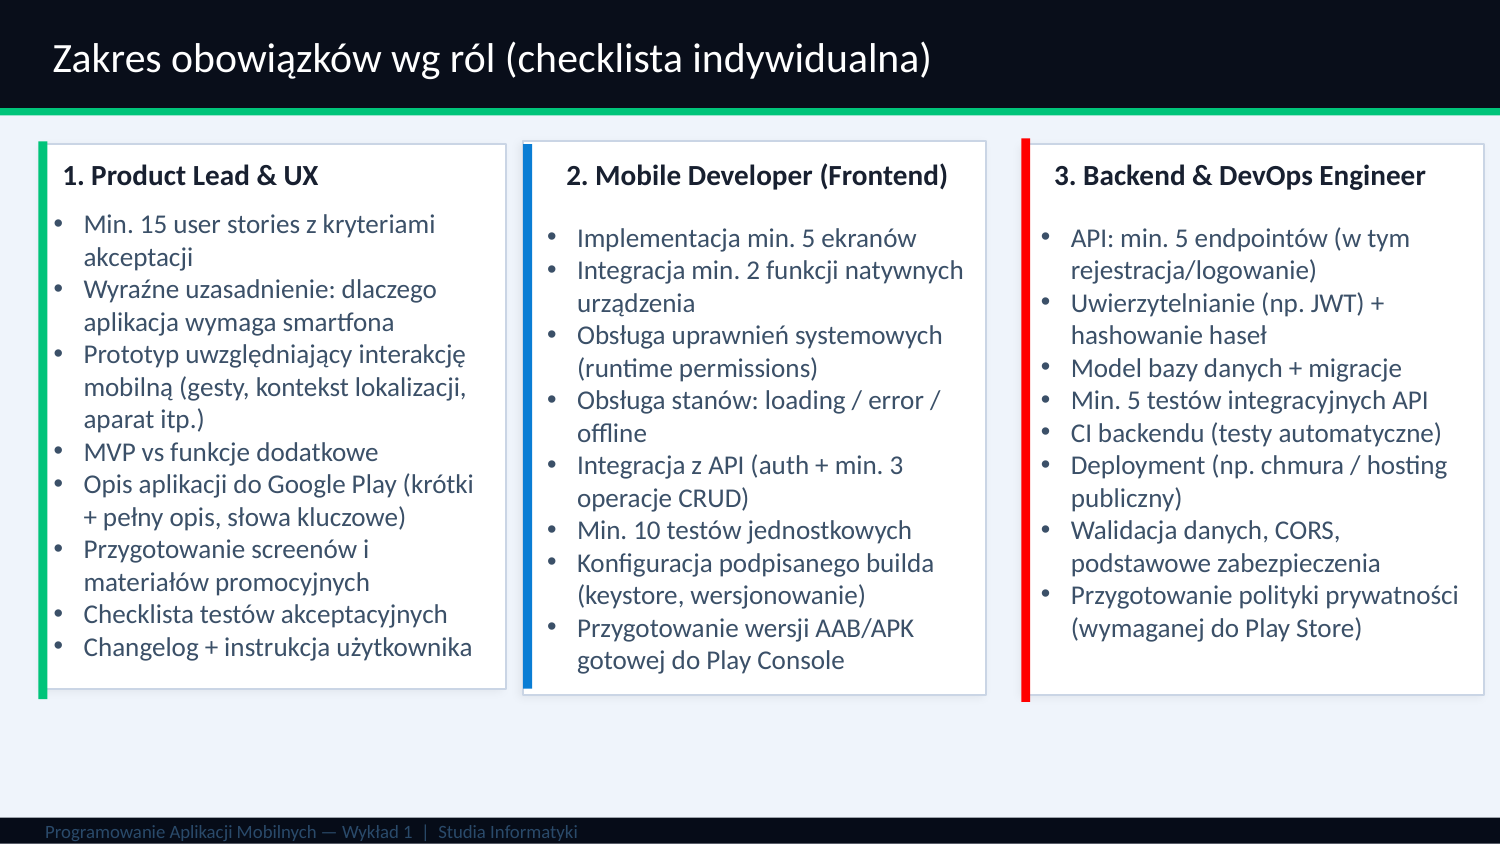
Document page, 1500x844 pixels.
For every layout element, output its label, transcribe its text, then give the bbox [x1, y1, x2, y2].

text_box [523, 141, 987, 695]
text_box 3. Backend & DevOps Engineer [1054, 145, 1465, 203]
text_box Programowanie Aplikacji Mobilnych — Wykład 1 | Studia Informatyki [44, 818, 1455, 843]
text_box Min. 15 user stories z kryteriami akceptacji Wyraźne uzasadnienie: dlaczego aplikacja wymaga smartfona Prototyp uwzględniający interakcję mobilną (gesty, kontekst lokalizacji, aparat itp.) MVP vs funkcje dodatkowe Opis aplikacji do Google Play (krótki + pełny opis, słowa kluczowe) Przygotowanie screenów i materiałów promocyjnych Checklista testów akceptacyjnych Changelog + instrukcja użytkownika [53, 206, 490, 686]
text_box 1. Product Lead & UX [62, 145, 483, 201]
text_box [0, 817, 1500, 844]
text_box [0, 0, 1500, 116]
text_box [1021, 138, 1485, 702]
text_box [38, 141, 506, 700]
text_box Implementacja min. 5 ekranów Integracja min. 2 funkcji natywnych urządzenia Obsługa uprawnień systemowych (runtime permissions) Obsługa stanów: loading / error / offline Integracja z API (auth + min. 3 operacje CRUD) Min. 10 testów jednostkowych Konfiguracja podpisanego builda (keystore, wersjonowanie) Przygotowanie wersji AAB/APK gotowej do Play Console [547, 220, 985, 702]
text_box Zakres obowiązków wg ról (checklista indywidualna) [52, 8, 1448, 102]
text_box 2. Mobile Developer (Frontend) [566, 145, 986, 201]
text_box API: min. 5 endpointów (w tym rejestracja/logowanie) Uwierzytelnianie (np. JWT) + hashowanie haseł Model bazy danych + migracje Min. 5 testów integracyjnych API CI backendu (testy automatyczne) Deployment (np. chmura / hosting publiczny) Walidacja danych, CORS, podstawowe zabezpieczenia Przygotowanie polityki prywatności (wymaganej do Play Store) [1040, 220, 1471, 695]
